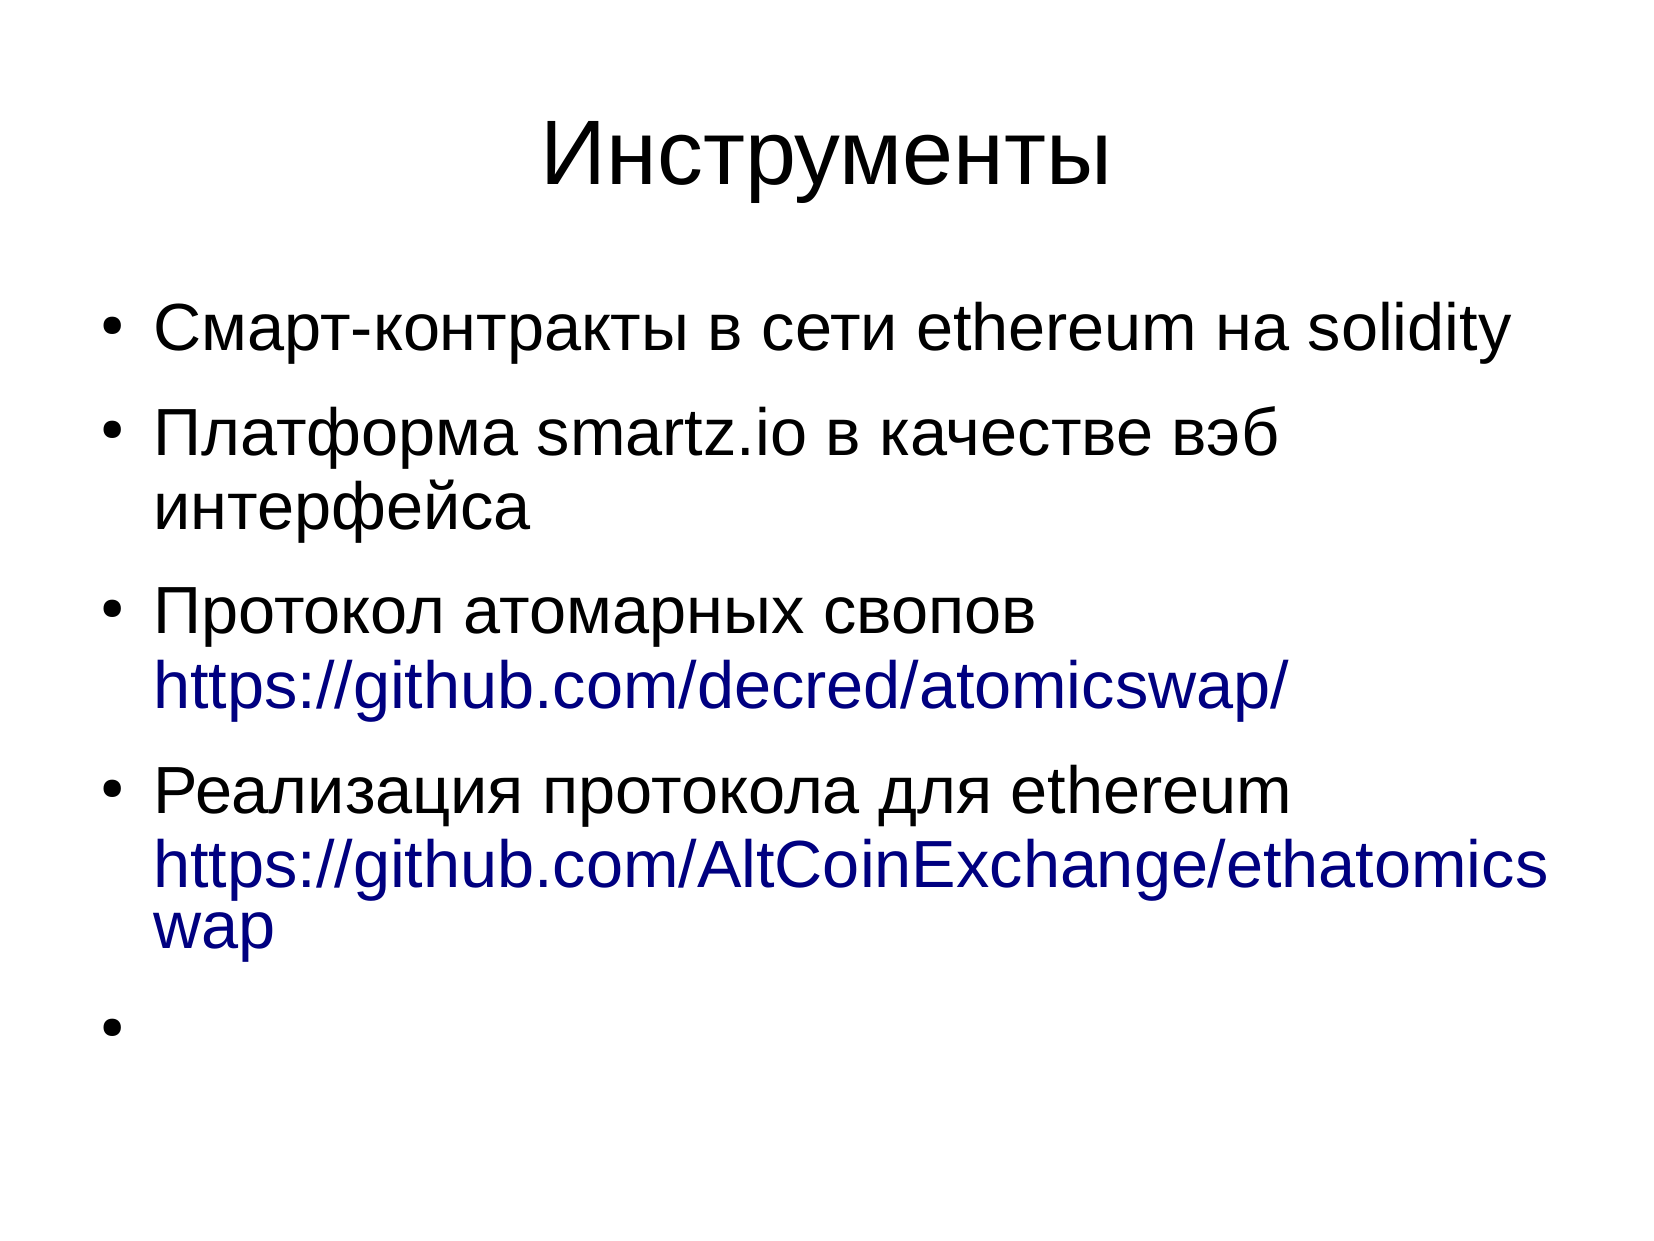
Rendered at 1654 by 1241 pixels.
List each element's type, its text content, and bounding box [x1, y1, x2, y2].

list Смарт-контракты в сети ethereum на solidity Платформа smartz.io в качестве вэб интерфейса Протокол атомарных свопов https://github.com/decred/atomicswap/ Реализация протокола для ethereum https://github.com/AltCoinExchange/ethatomicswap [82, 290, 1571, 1010]
title Инструменты [82, 49, 1571, 257]
